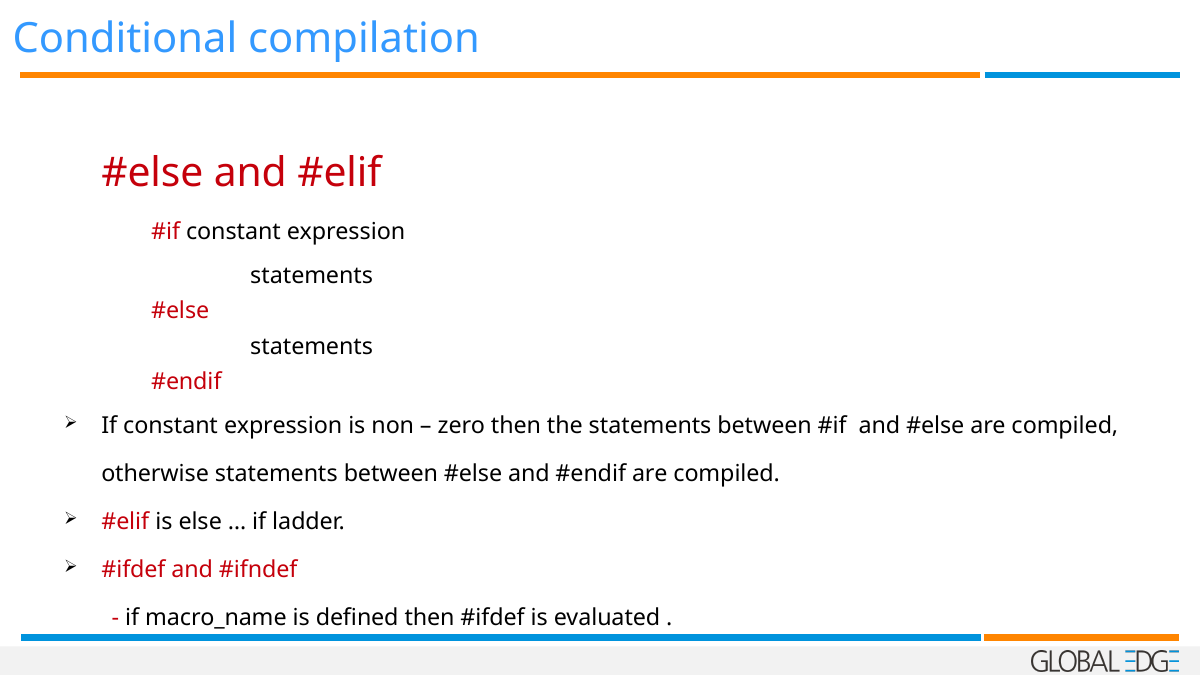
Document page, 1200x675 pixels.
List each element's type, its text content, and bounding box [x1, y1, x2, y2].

title Conditional compilation [12, 9, 1088, 63]
list #else and #elif #if constant expression statements #else statements #endif If constant expression is non – zero then the statements between #if and #else are compiled, otherwise statements between #else and #endif are compiled. #elif is else … if ladder. #ifdef and #ifndef - if macro_name is defined then #ifdef is evaluated . [2, 94, 1182, 635]
picture [1031, 650, 1179, 672]
